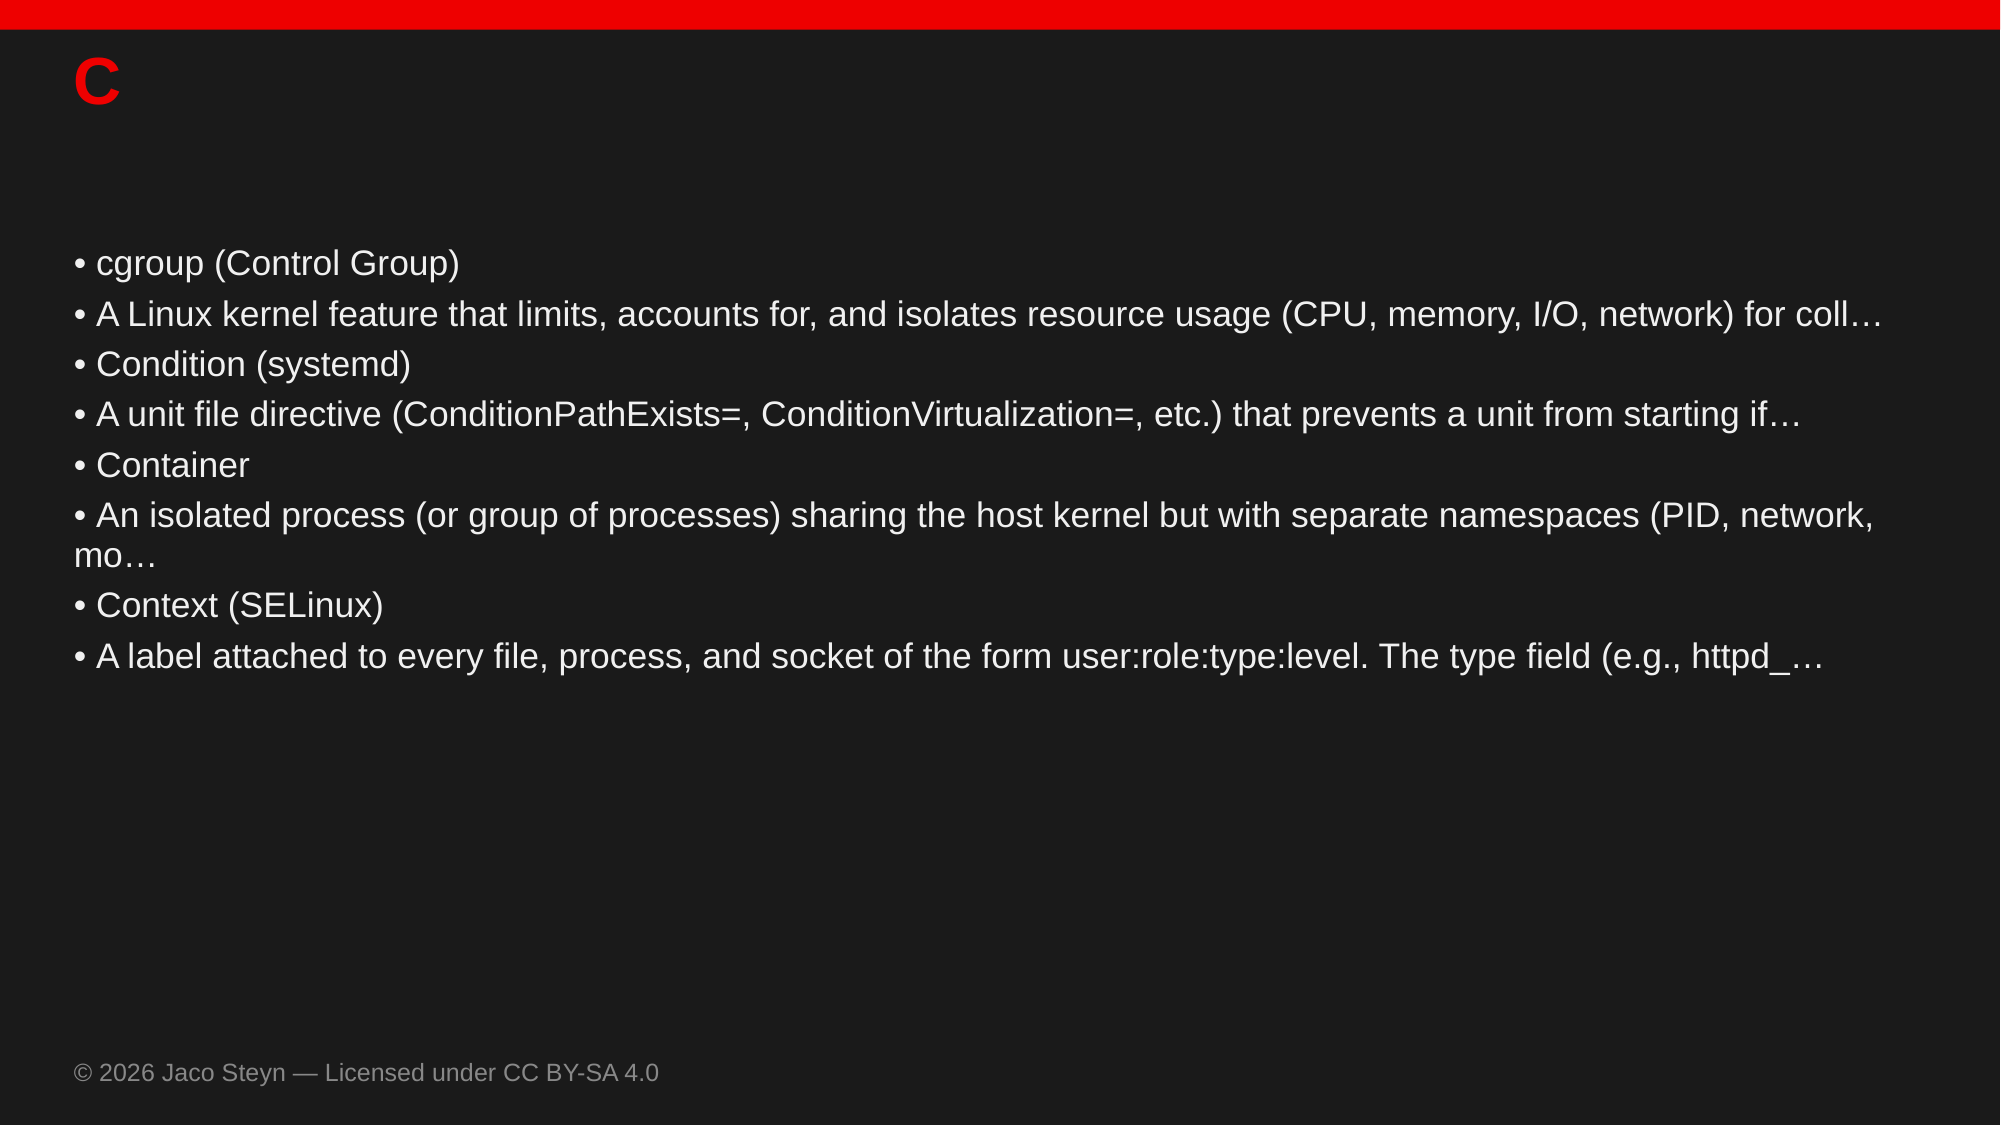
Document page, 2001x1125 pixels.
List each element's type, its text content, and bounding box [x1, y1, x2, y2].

text_box [0, 0, 2001, 30]
text_box C [59, 36, 1942, 208]
text_box • cgroup (Control Group) • A Linux kernel feature that limits, accounts for, and isolates resource usage (CPU, memory, I/O, network) for coll… • Condition (systemd) • A unit file directive (ConditionPathExists=, ConditionVirtualization=, etc.) that prevents a unit from starting if… • Container • An isolated process (or group of processes) sharing the host kernel but with separate namespaces (PID, network, mo… • Context (SELinux) • A label attached to every file, process, and socket of the form user:role:type:level. The type field (e.g., httpd_… [59, 236, 1942, 1037]
text_box © 2026 Jaco Steyn — Licensed under CC BY-SA 4.0 [59, 1051, 1942, 1093]
